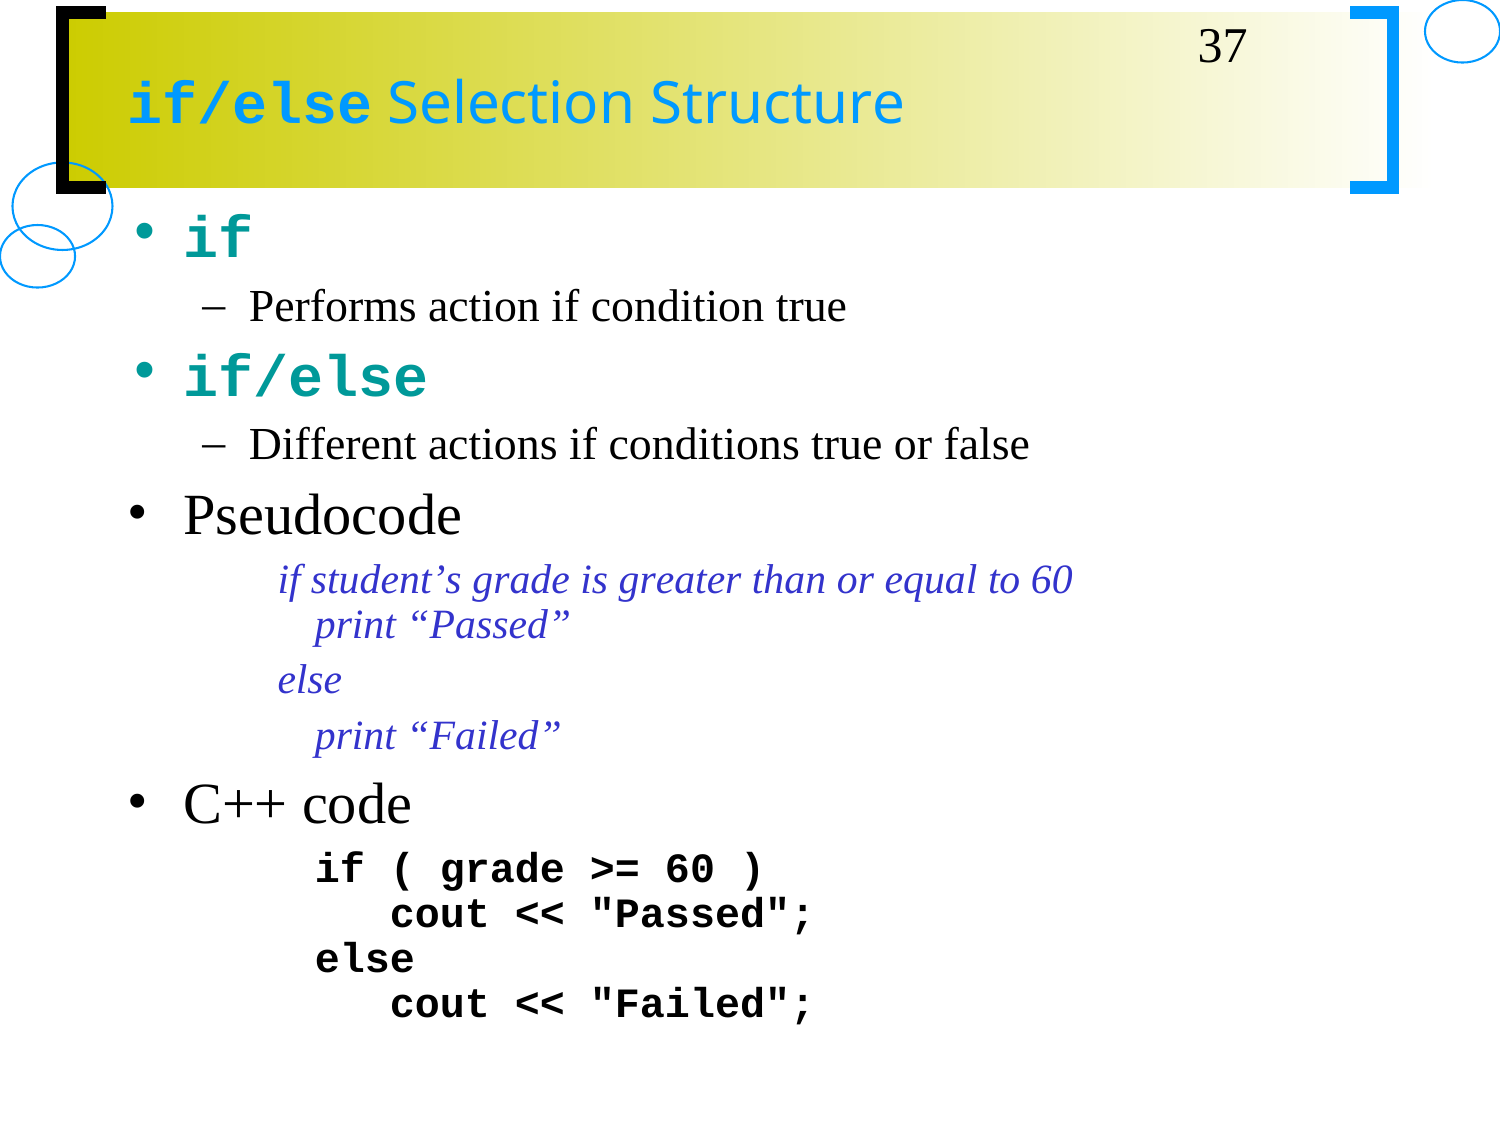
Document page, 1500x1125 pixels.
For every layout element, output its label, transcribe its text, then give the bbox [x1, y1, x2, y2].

list if Performs action if condition true if/else Different actions if conditions true or false Pseudocode if student’s grade is greater than or equal to 60 print “Passed” else print “Failed” C++ code if ( grade >= 60 ) cout << "Passed"; else cout << "Failed"; [112, 199, 1388, 1063]
title if/else Selection Structure [112, 12, 1388, 188]
